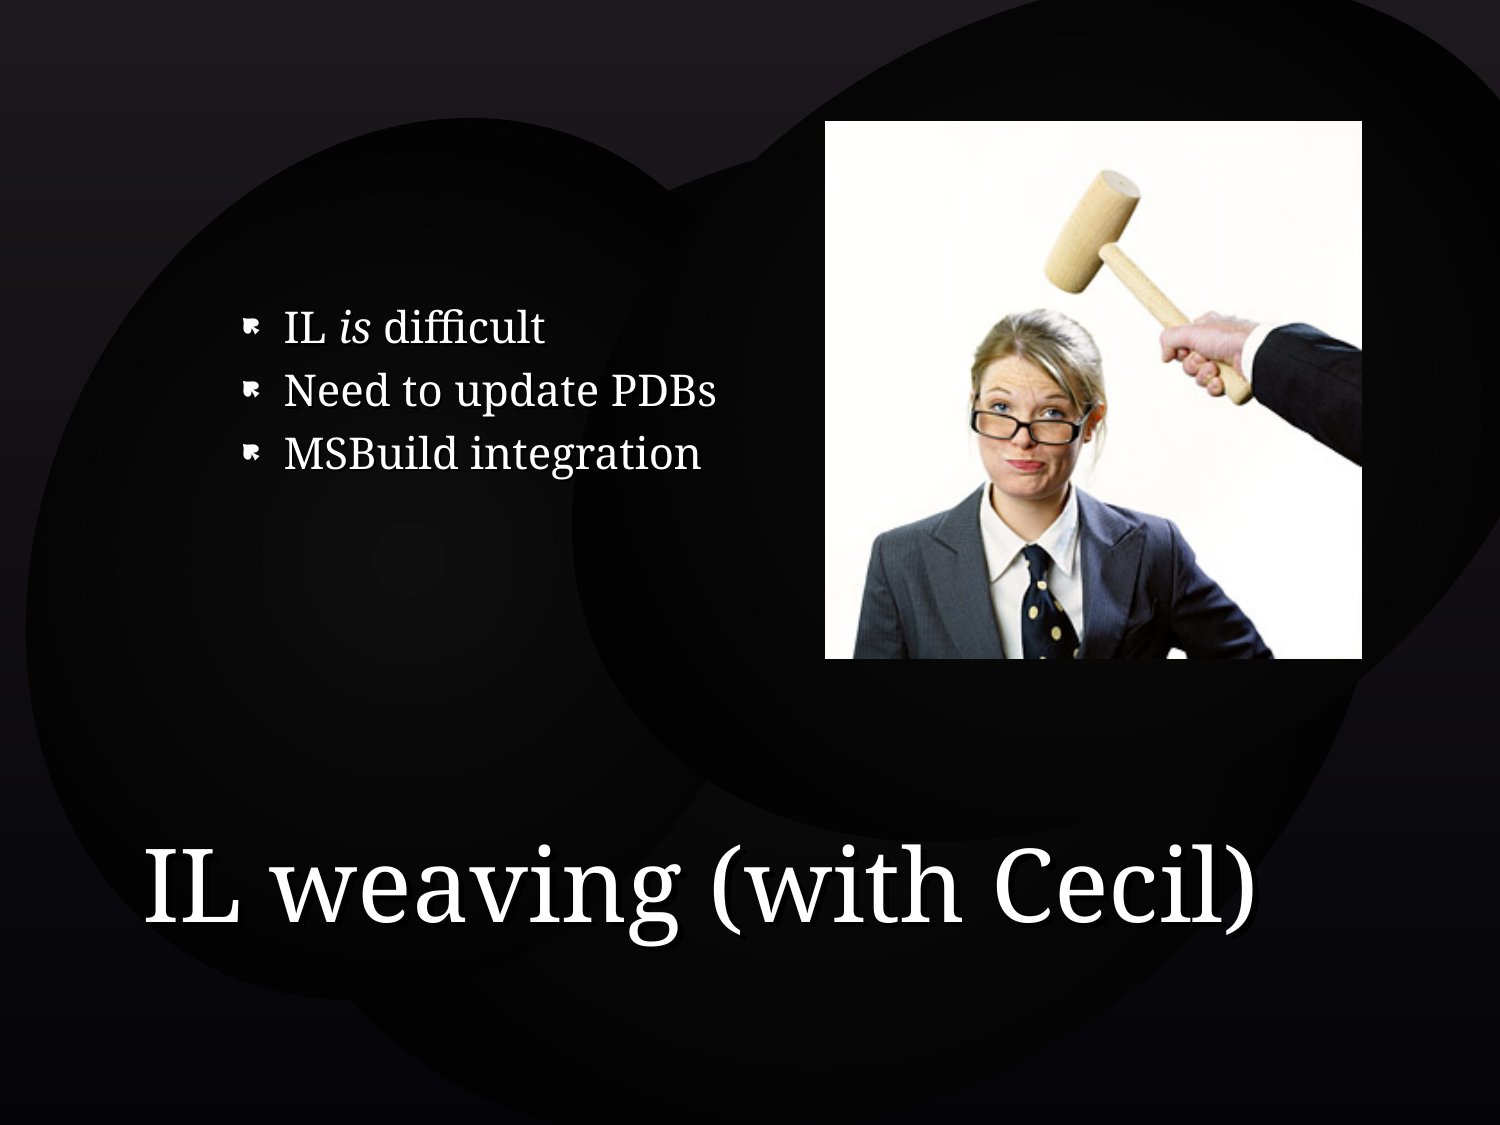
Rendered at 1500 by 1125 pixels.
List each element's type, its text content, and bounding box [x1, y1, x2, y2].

title IL weaving (with Cecil) [127, 800, 1366, 951]
picture [825, 121, 1362, 659]
list IL is difficult Need to update PDBs MSBuild integration [220, 108, 758, 671]
